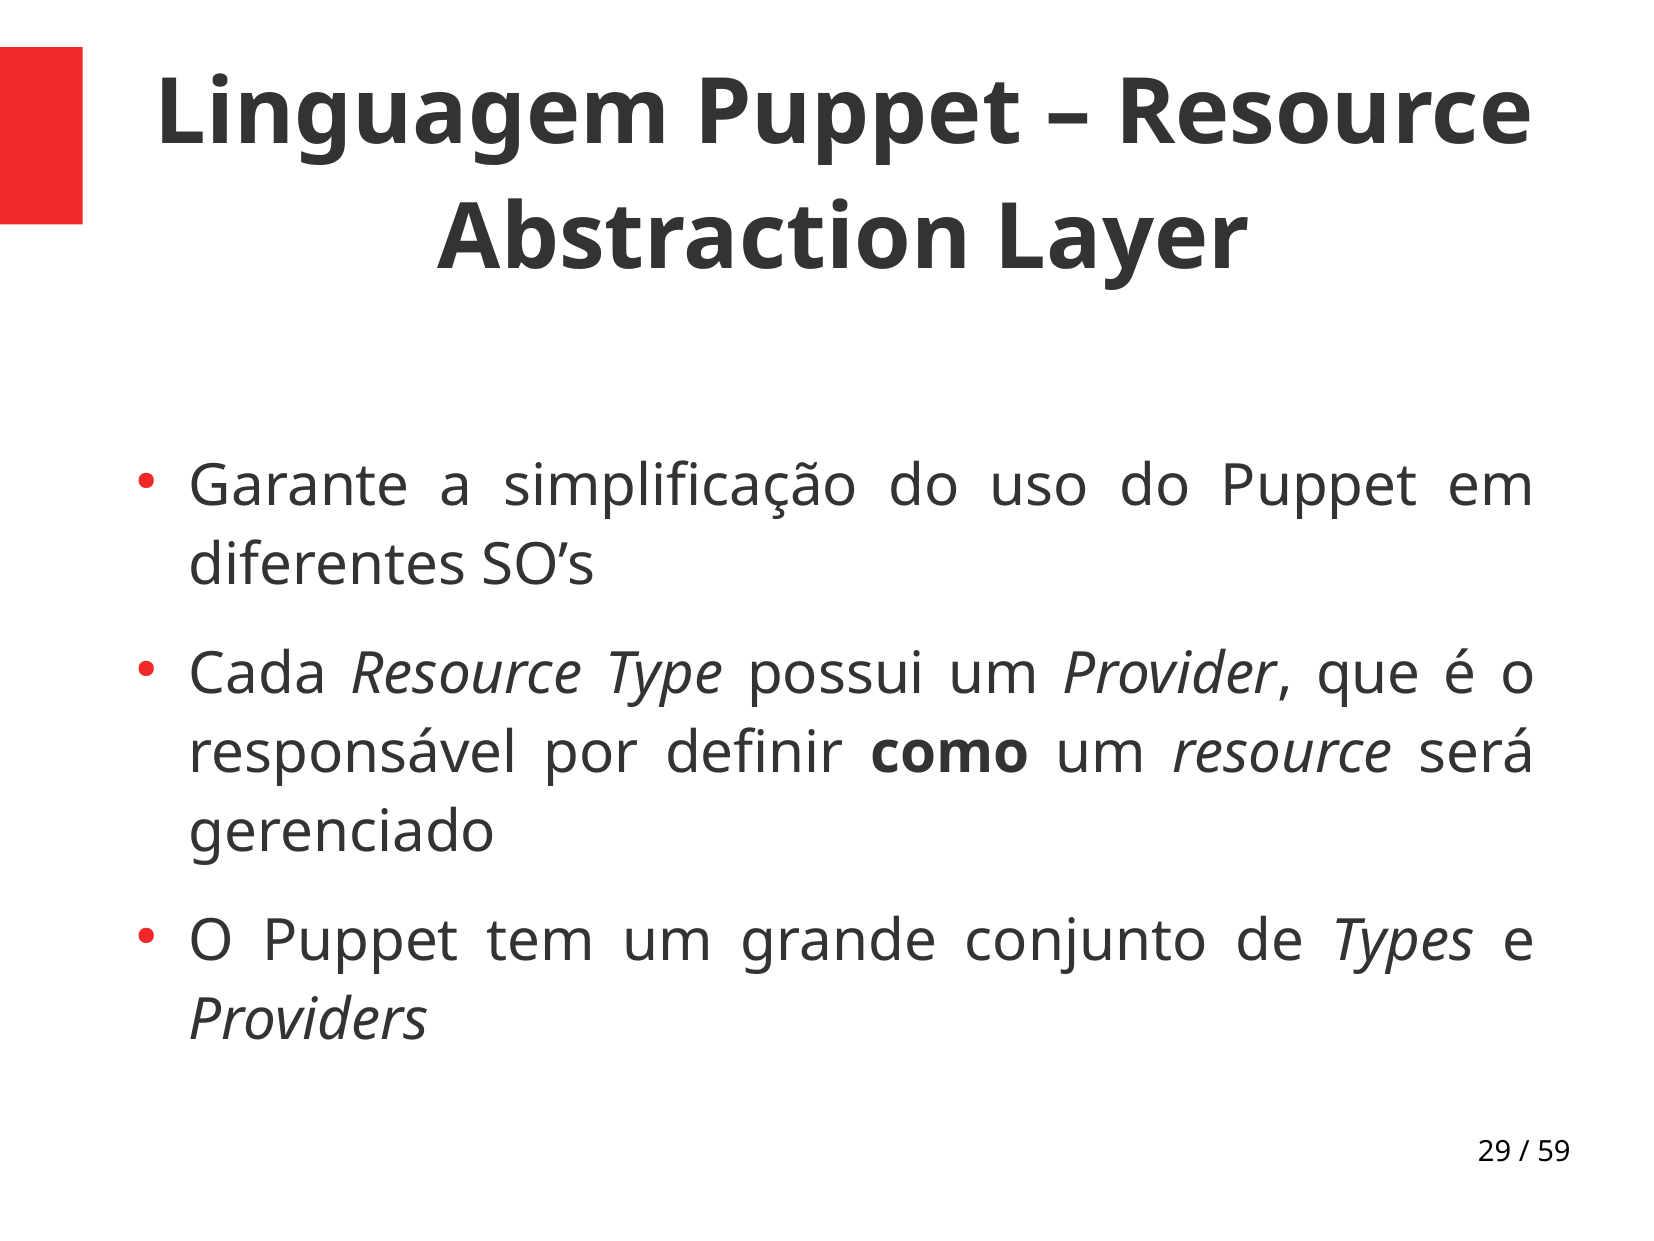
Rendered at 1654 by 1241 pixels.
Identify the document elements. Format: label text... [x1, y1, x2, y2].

list Garante a simplificação do uso do Puppet em diferentes SO’s Cada Resource Type possui um Provider, que é o responsável por definir como um resource será gerenciado O Puppet tem um grande conjunto de Types e Providers [118, 442, 1536, 993]
title Linguagem Puppet – Resource Abstraction Layer [118, 63, 1571, 278]
